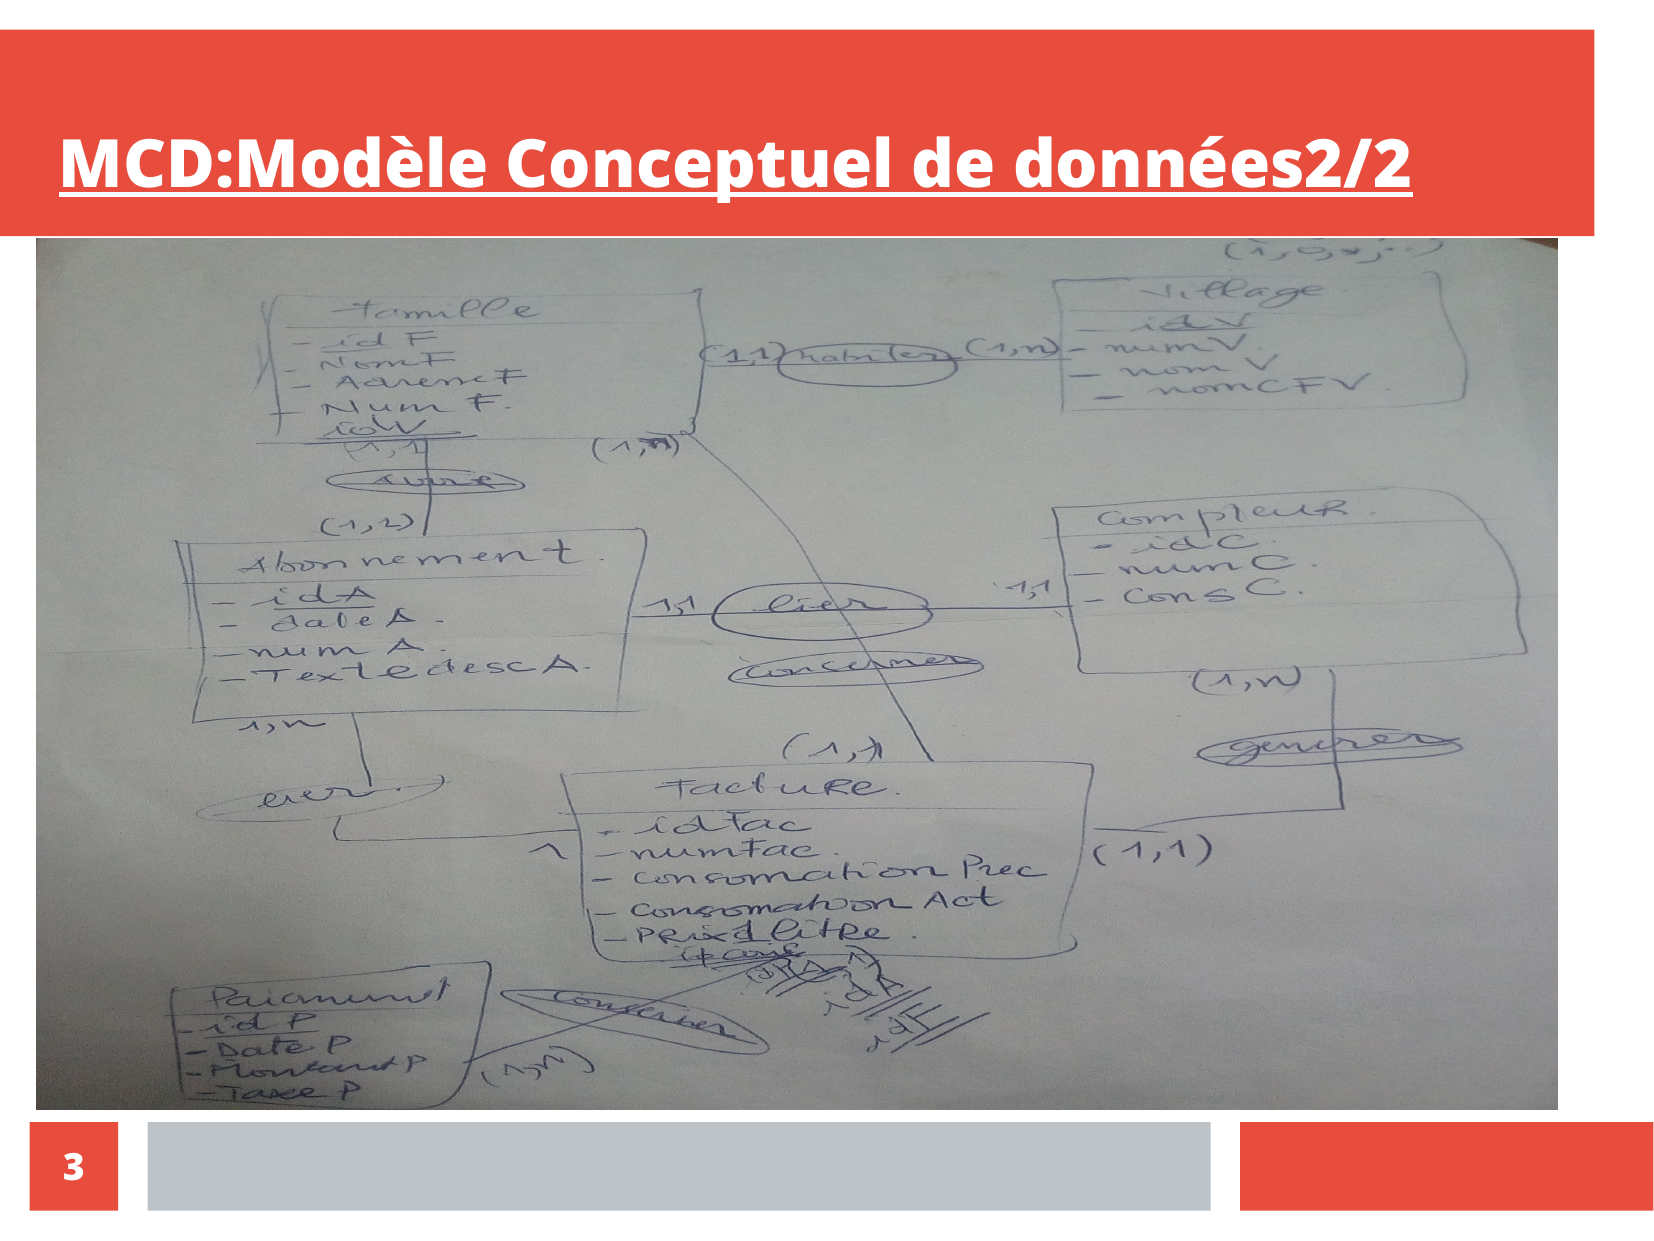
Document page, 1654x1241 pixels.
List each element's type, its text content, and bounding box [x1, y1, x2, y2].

title MCD:Modèle Conceptuel de données2/2 [59, 59, 1595, 207]
picture [36, 238, 1558, 1110]
